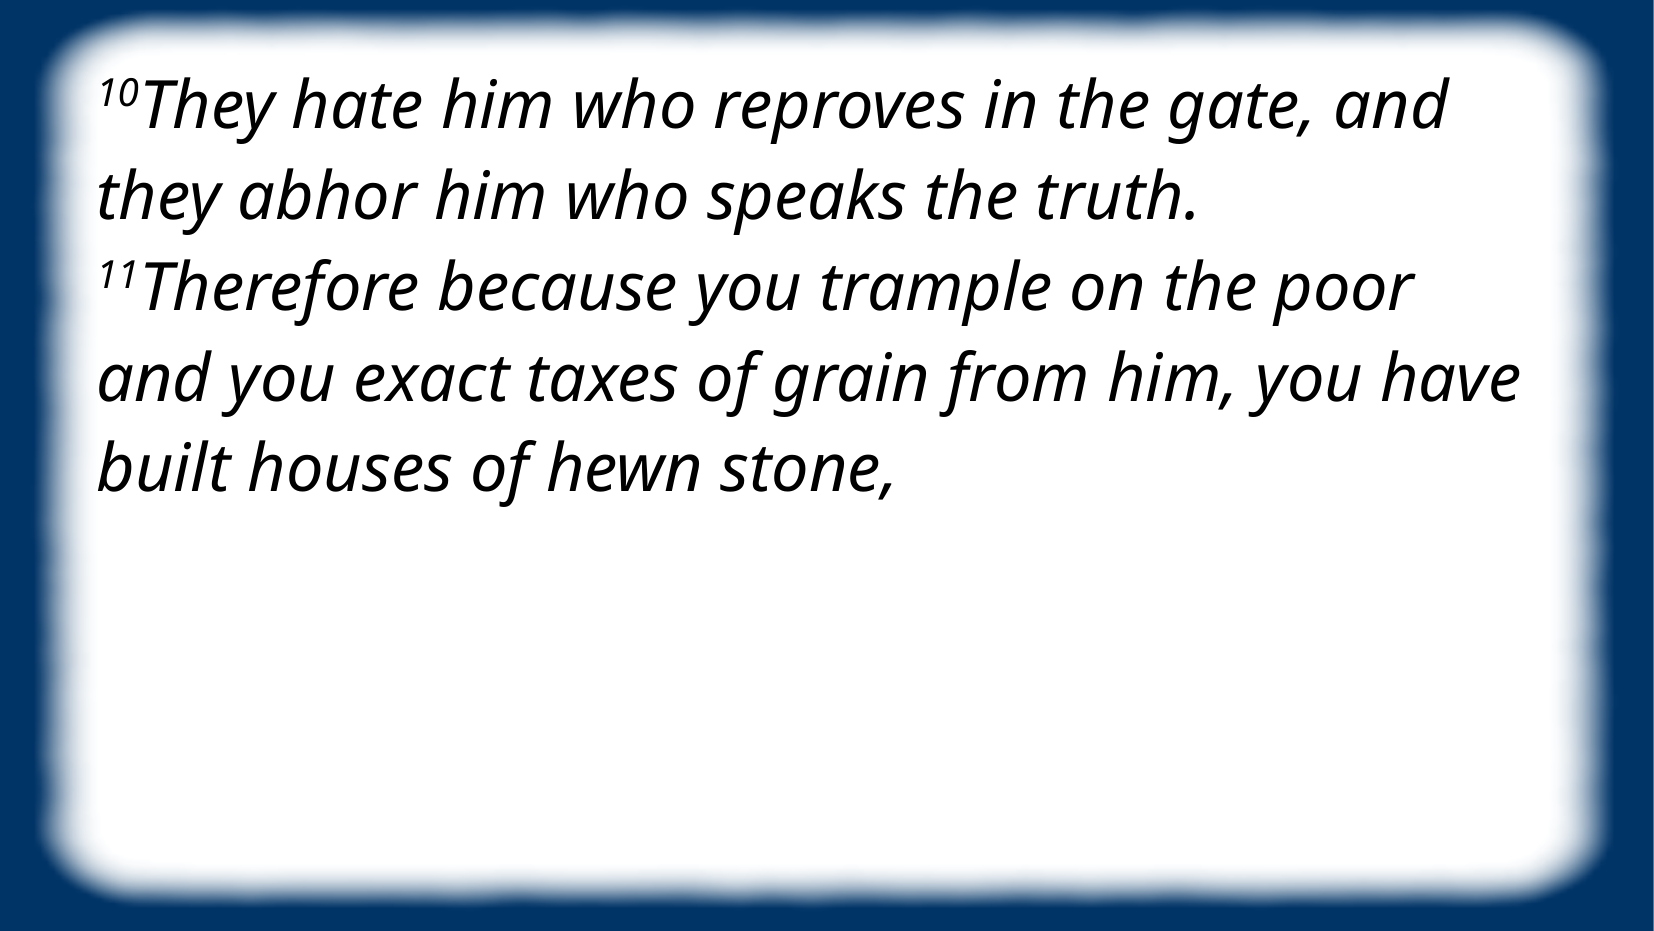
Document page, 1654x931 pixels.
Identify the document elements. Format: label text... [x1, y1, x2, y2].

text_box 10They hate him who reproves in the gate, and they abhor him who speaks the truth. 11Therefore because you trample on the poor and you exact taxes of grain from him, you have built houses of hewn stone, [81, 50, 1567, 509]
picture [0, 0, 1654, 931]
